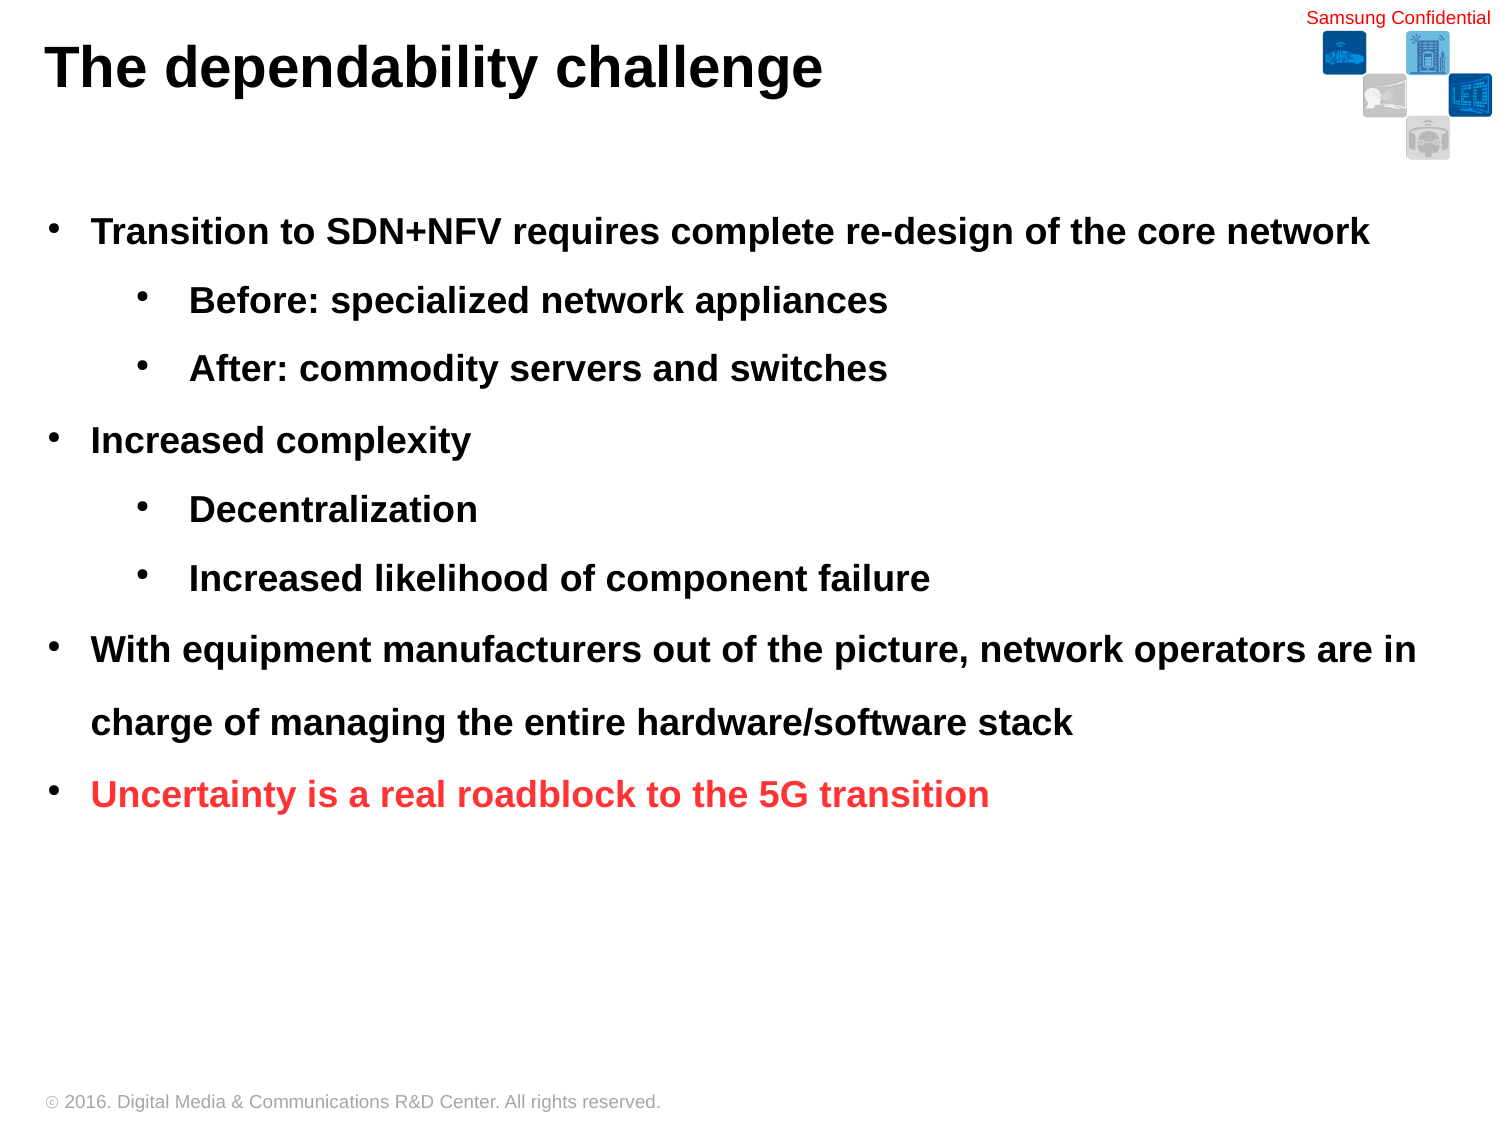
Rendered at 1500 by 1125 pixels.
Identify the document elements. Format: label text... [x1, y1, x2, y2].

picture [1321, 30, 1493, 160]
list Transition to SDN+NFV requires complete re-design of the core network Before: specialized network appliances After: commodity servers and switches Increased complexity Decentralization Increased likelihood of component failure With equipment manufacturers out of the picture, network operators are in charge of managing the entire hardware/software stack Uncertainty is a real roadblock to the 5G transition [47, 180, 1446, 1071]
title The dependability challenge [29, 20, 1380, 108]
